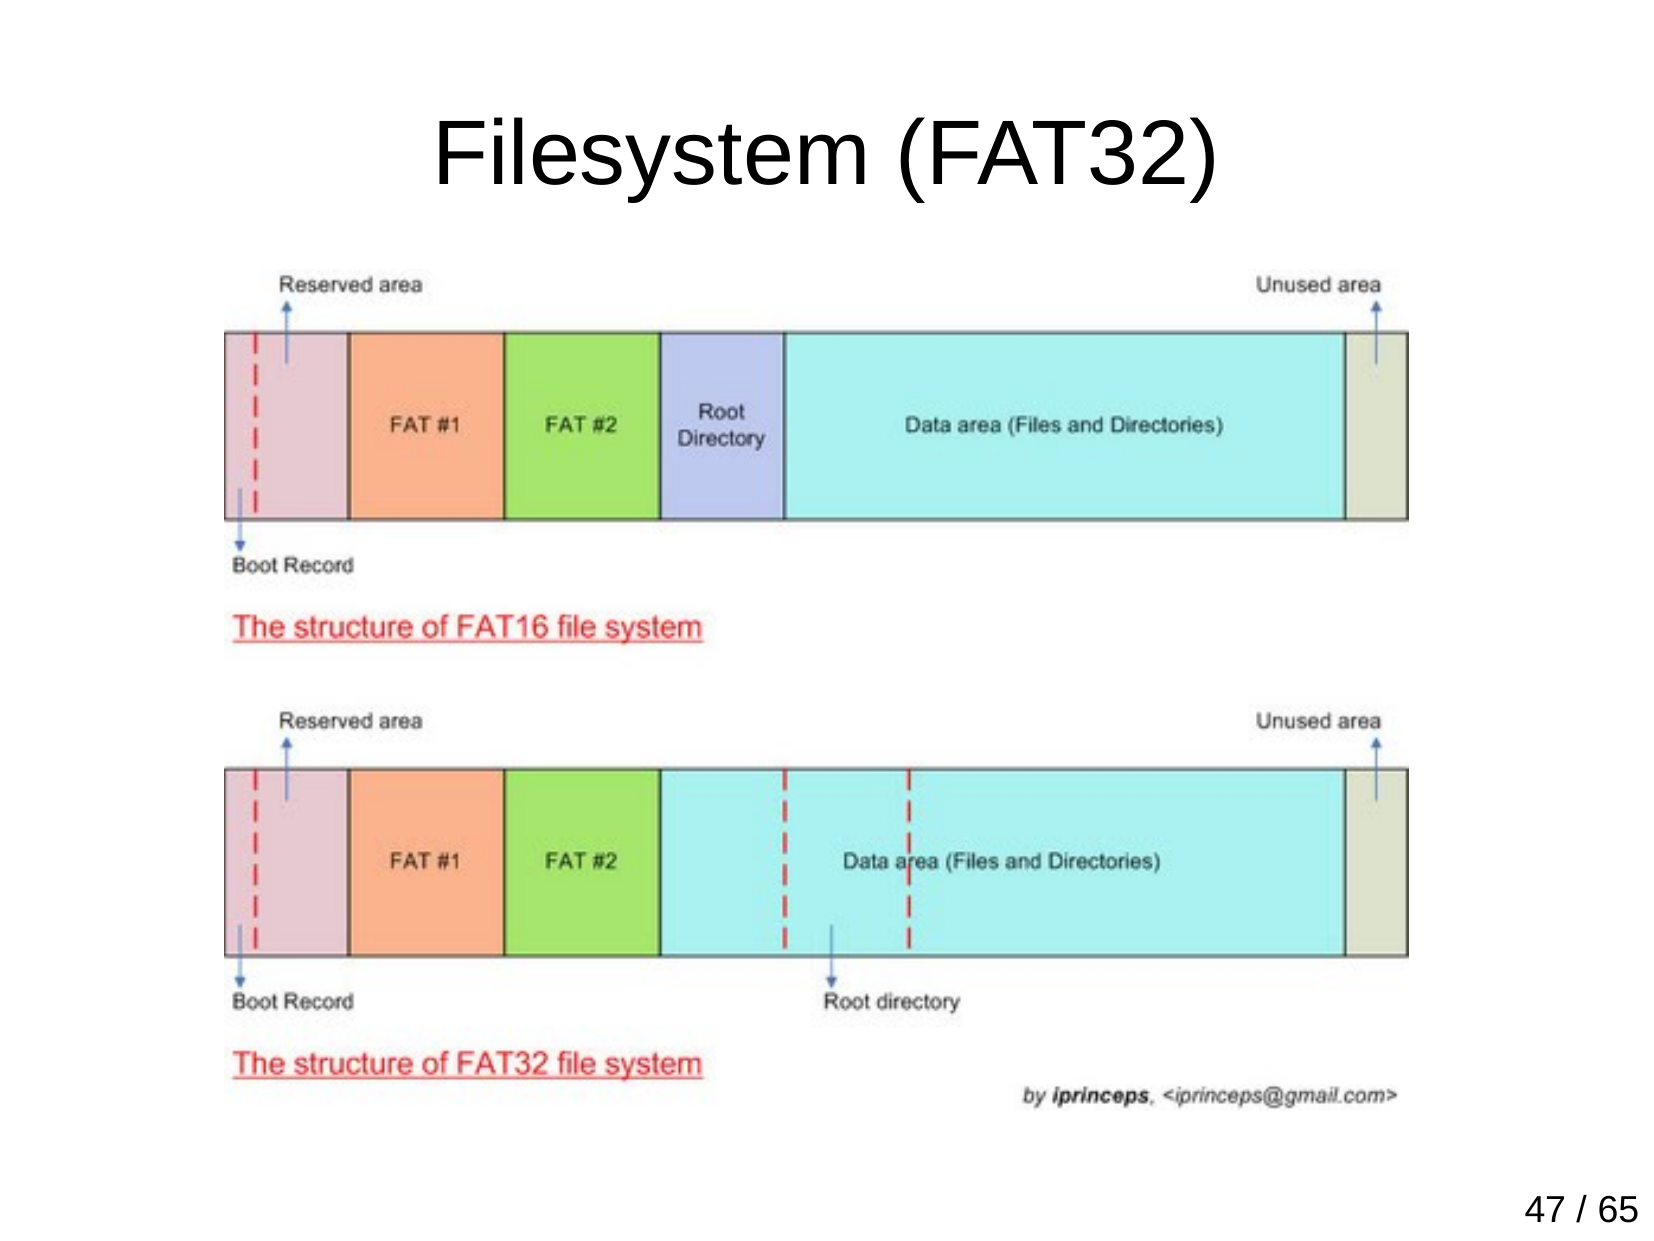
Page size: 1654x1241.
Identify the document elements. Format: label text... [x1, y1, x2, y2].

text_box <number> / 65 [1380, 1181, 1654, 1238]
picture [224, 269, 1409, 1111]
title Filesystem (FAT32) [82, 49, 1571, 257]
